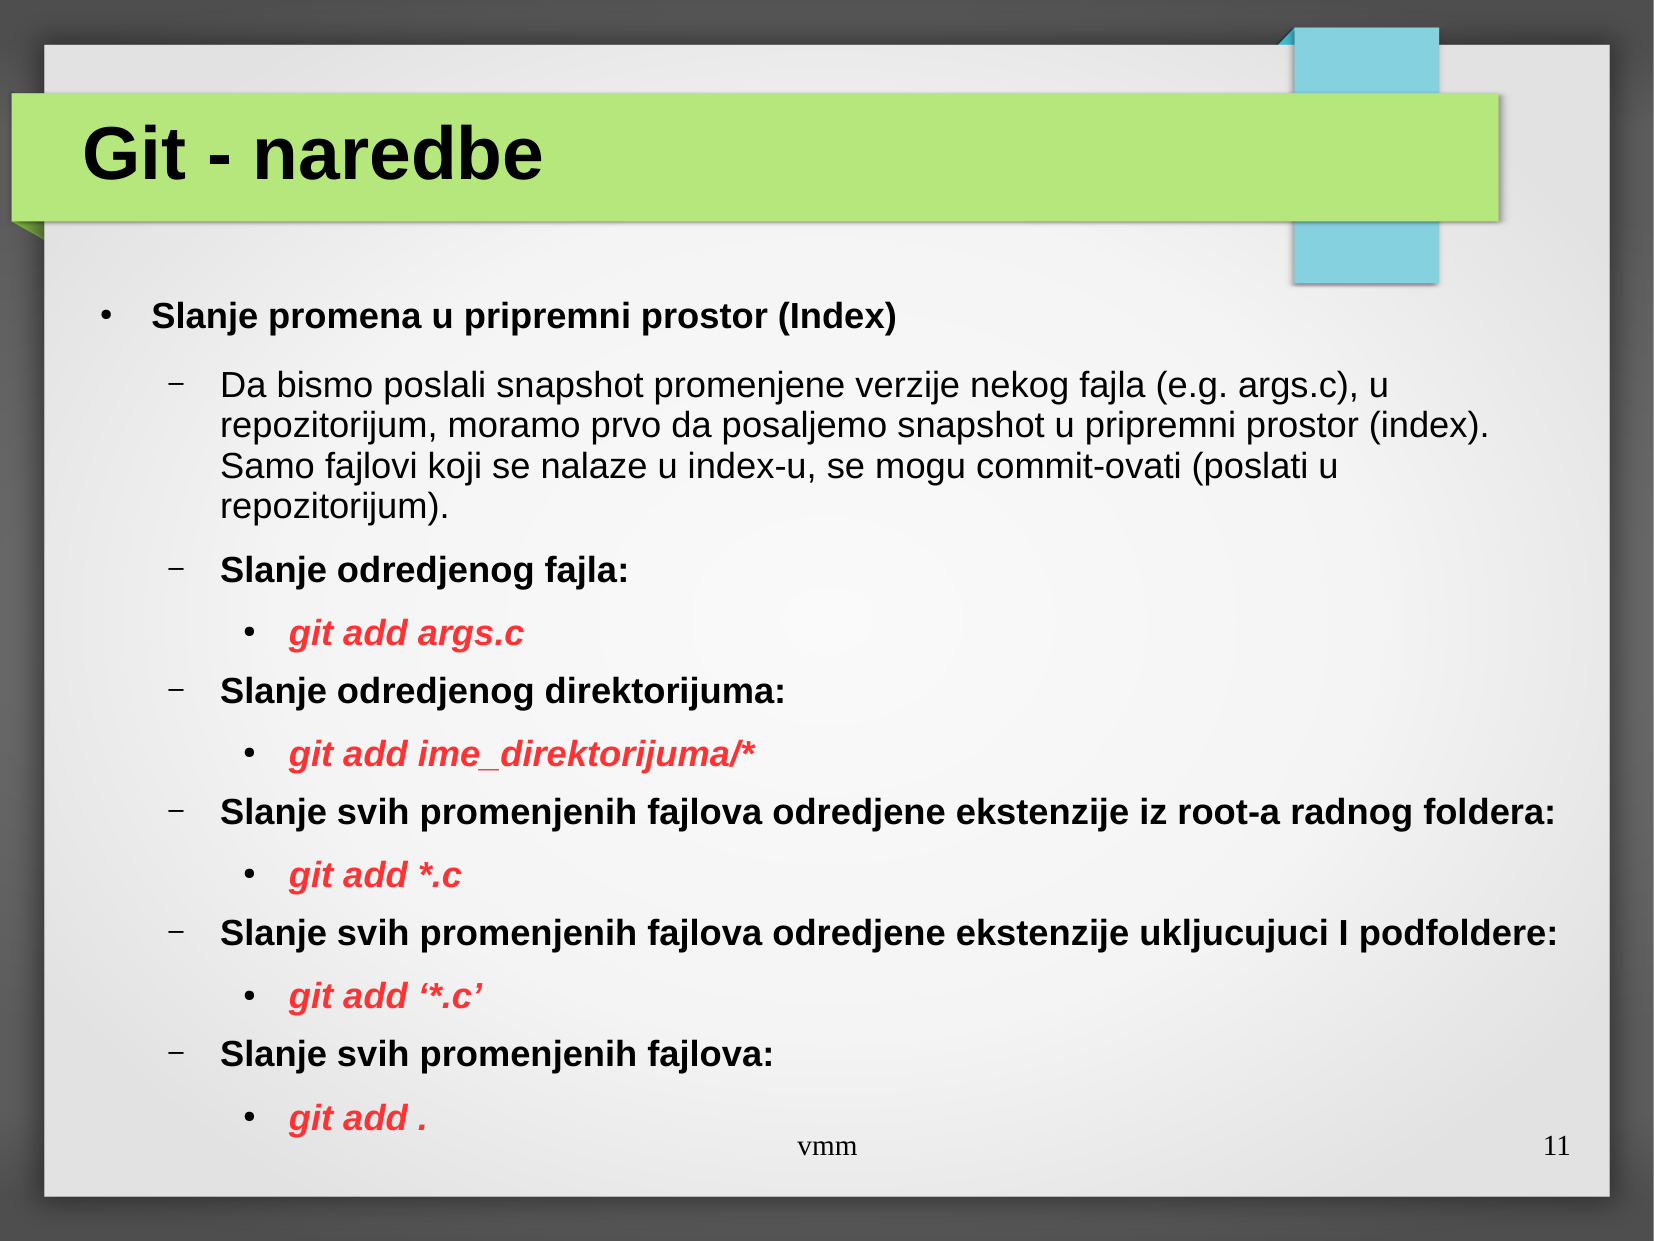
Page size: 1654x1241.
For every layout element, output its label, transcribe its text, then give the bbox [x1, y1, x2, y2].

picture [0, 0, 1654, 1241]
title Git - naredbe [82, 94, 1264, 213]
list Slanje promena u pripremni prostor (Index) Da bismo poslali snapshot promenjene verzije nekog fajla (e.g. args.c), u repozitorijum, moramo prvo da posaljemo snapshot u pripremni prostor (index). Samo fajlovi koji se nalaze u index-u, se mogu commit-ovati (poslati u repozitorijum). Slanje odredjenog fajla: git add args.c Slanje odredjenog direktorijuma: git add ime_direktorijuma/* Slanje svih promenjenih fajlova odredjene ekstenzije iz root-a radnog foldera: git add *.c Slanje svih promenjenih fajlova odredjene ekstenzije ukljucujuci I podfoldere: git add ‘*.c’ Slanje svih promenjenih fajlova: git add . [82, 295, 1571, 1141]
